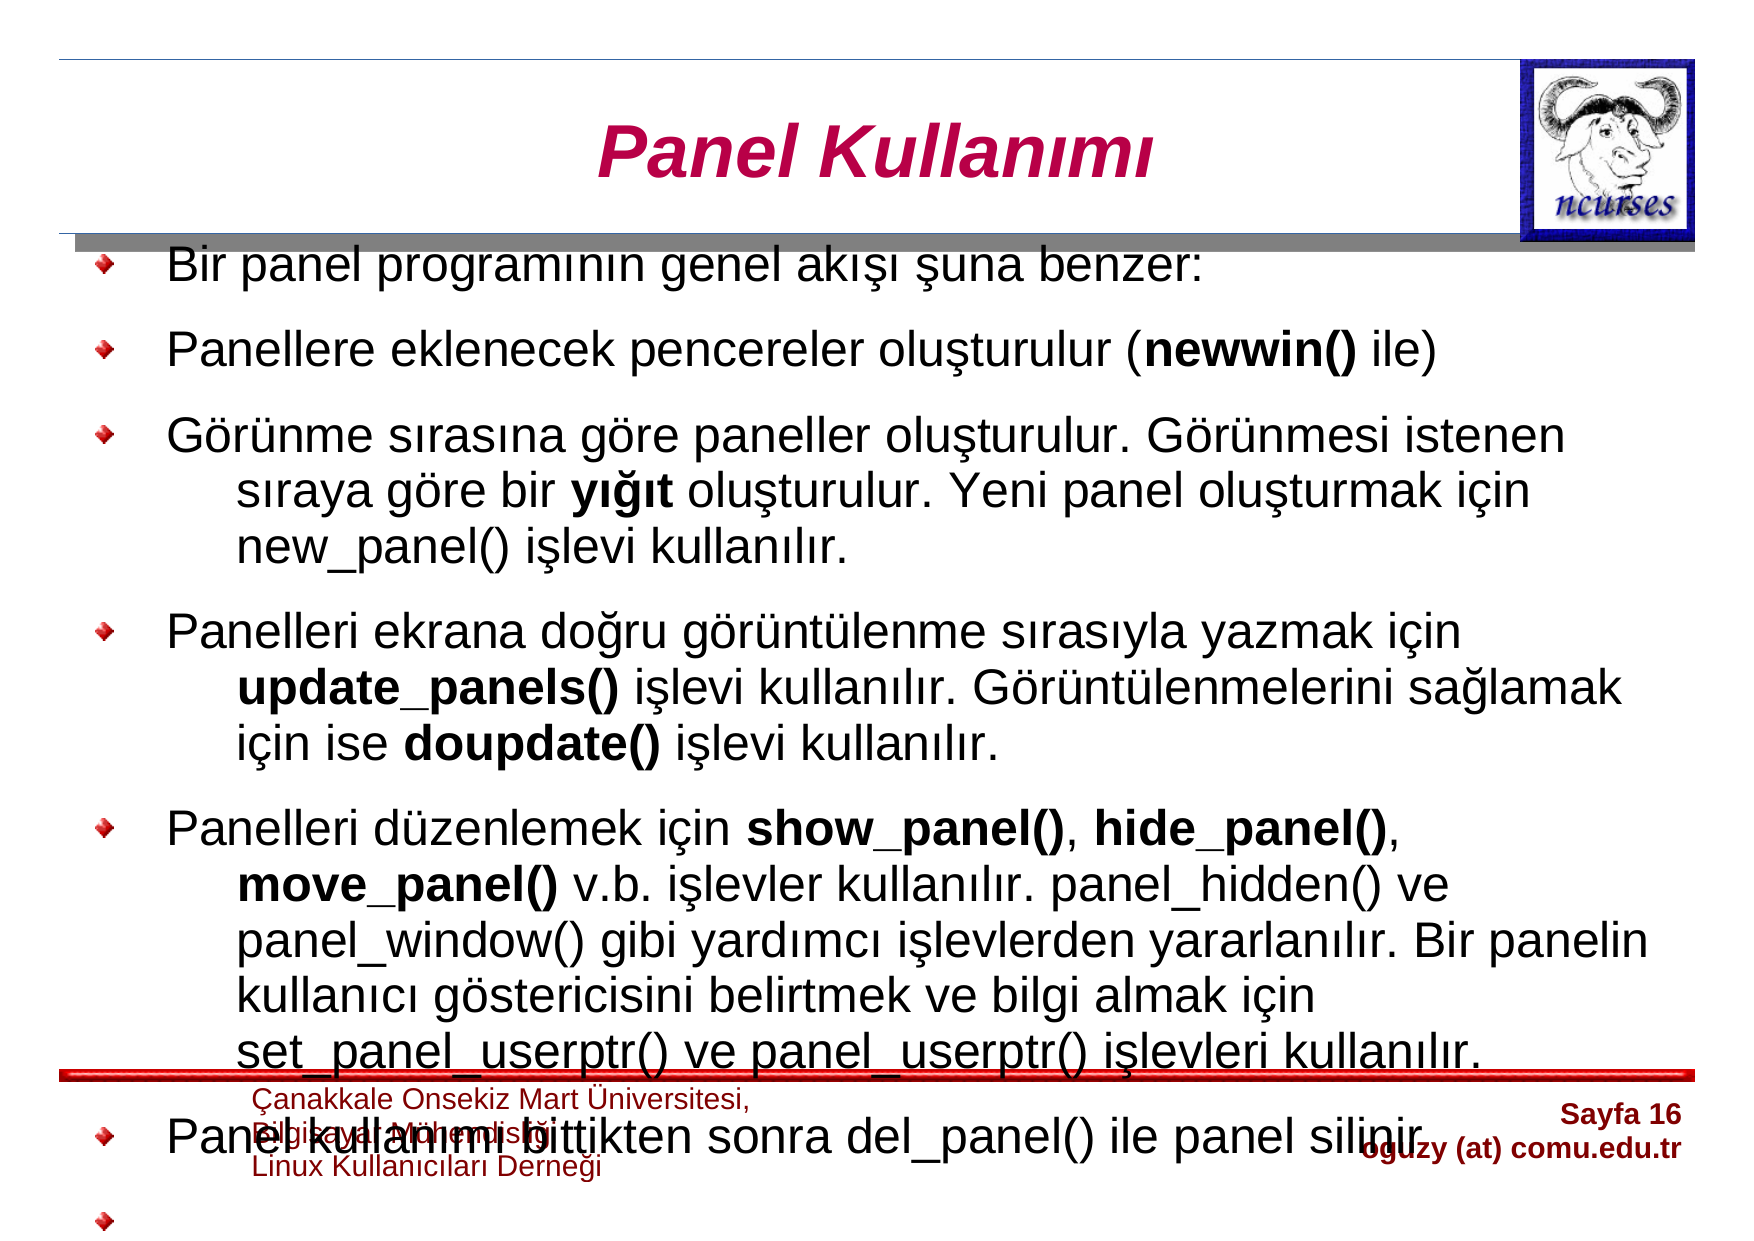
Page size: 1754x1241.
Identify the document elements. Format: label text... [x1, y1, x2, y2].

title Panel Kullanımı [59, 59, 1695, 244]
picture [59, 1069, 71, 1082]
list Bir panel programının genel akışı şuna benzer: Panellere eklenecek pencereler oluşturulur (newwin() ile) Görünme sırasına göre paneller oluşturulur. Görünmesi istenen sıraya göre bir yığıt oluşturulur. Yeni panel oluşturmak için new_panel() işlevi kullanılır. Panelleri ekrana doğru görüntülenme sırasıyla yazmak için update_panels() işlevi kullanılır. Görüntülenmelerini sağlamak için ise doupdate() işlevi kullanılır. Panelleri düzenlemek için show_panel(), hide_panel(), move_panel() v.b. işlevler kullanılır. panel_hidden() ve panel_window() gibi yardımcı işlevlerden yararlanılır. Bir panelin kullanıcı göstericisini belirtmek ve bilgi almak için set_panel_userptr() ve panel_userptr() işlevleri kullanılır. Panel kullanımı bittikten sonra del_panel() ile panel silinir [71, 236, 1695, 1241]
